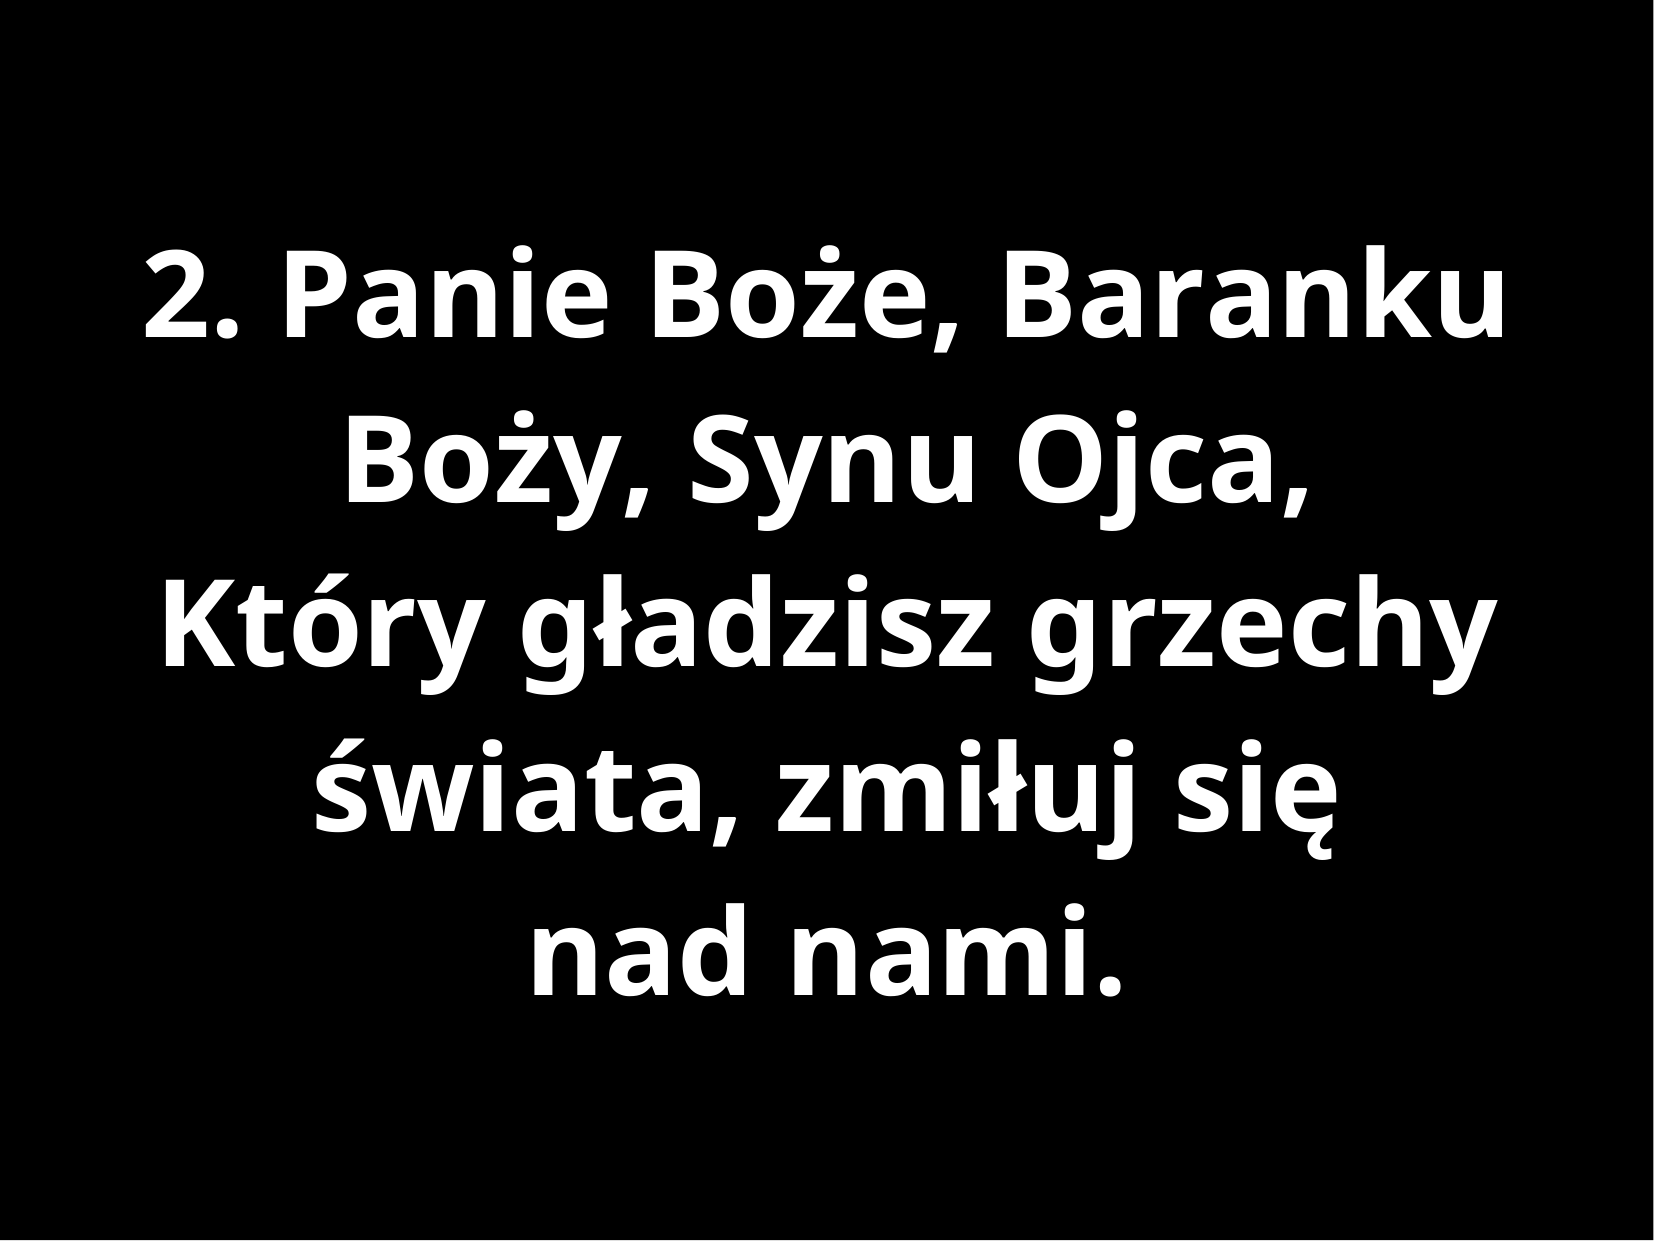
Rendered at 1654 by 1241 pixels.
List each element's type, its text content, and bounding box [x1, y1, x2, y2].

title 2. Panie Boże, Baranku Boży, Synu Ojca, Który gładzisz grzechy świata, zmiłuj się nad nami. [0, 0, 1654, 1241]
